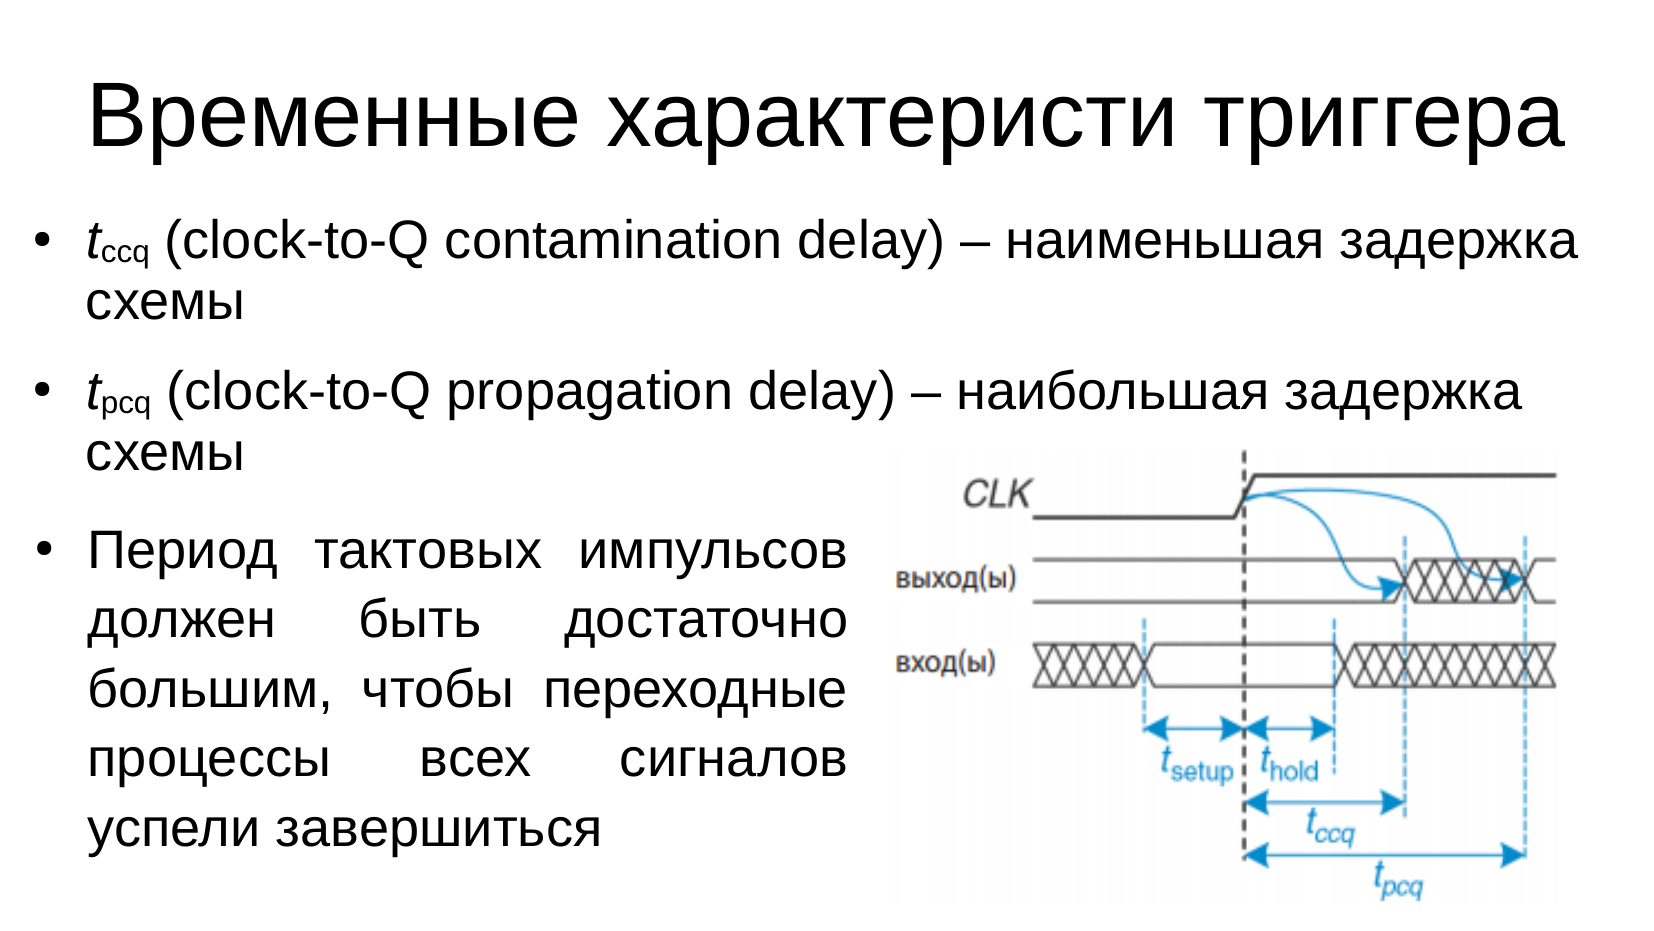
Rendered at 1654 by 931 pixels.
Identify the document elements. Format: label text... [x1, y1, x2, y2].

list tccq (clock-to-Q contamination delay) – наименьшая задержка схемы tpcq (clock-to-Q propagation delay) – наибольшая задержка схемы [15, 210, 1654, 538]
title Временные характеристи триггера [82, 37, 1571, 193]
list Период тактовых импульсов должен быть достаточно большим, чтобы переходные процессы всех сигналов успели завершиться [16, 510, 850, 878]
picture [855, 434, 1590, 925]
